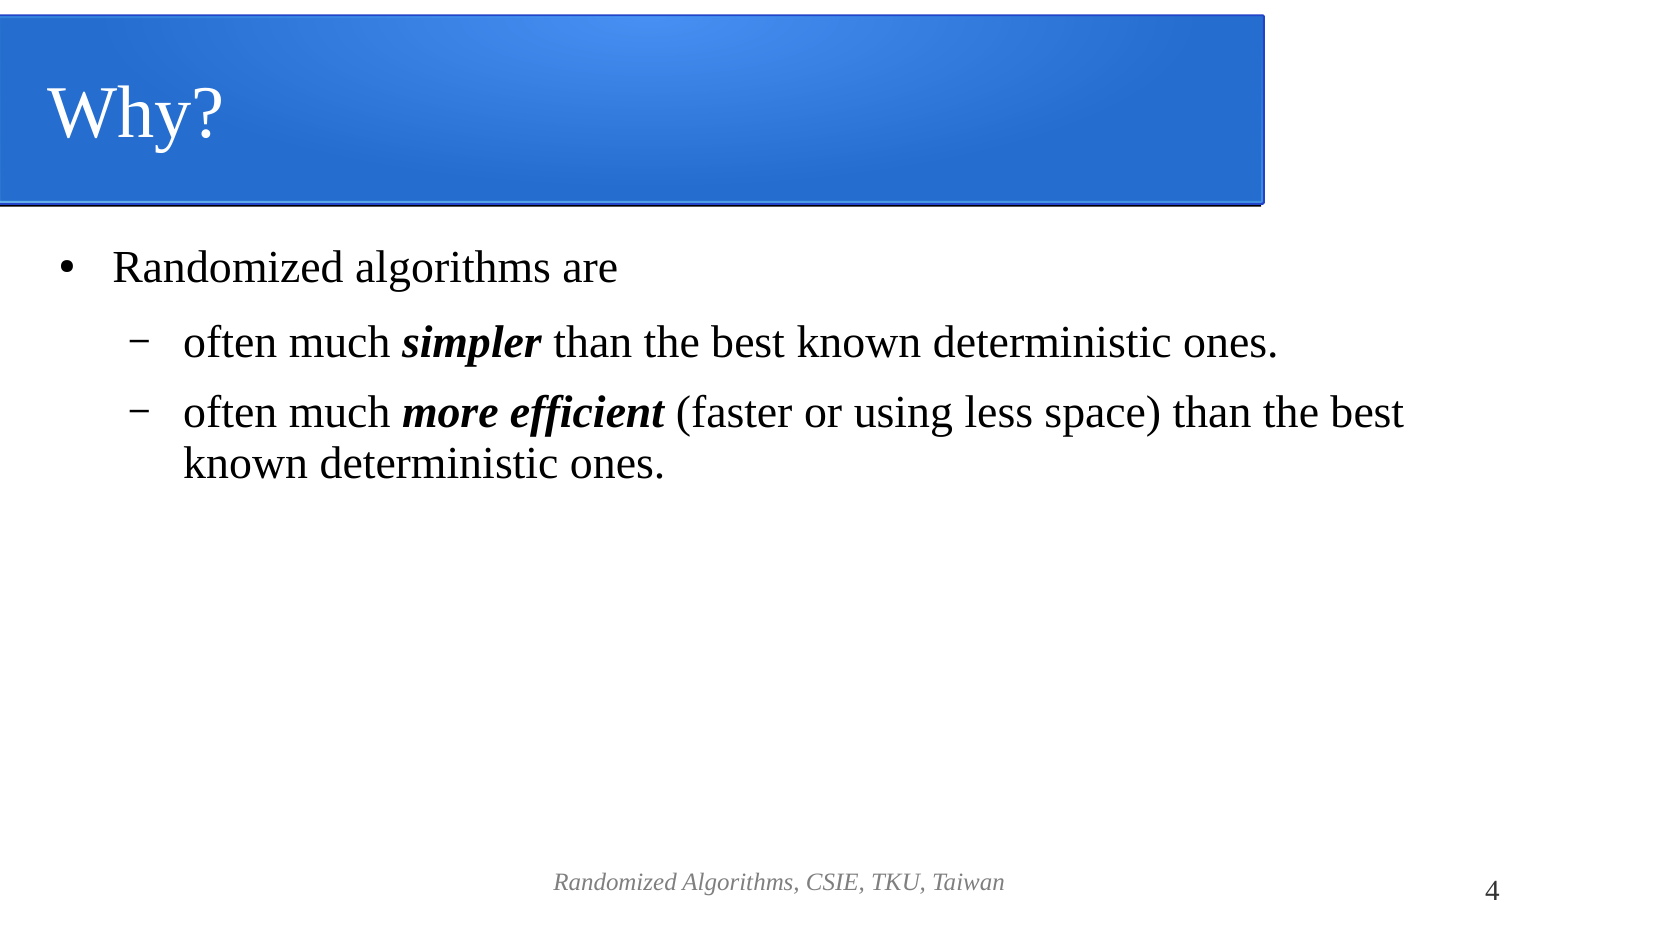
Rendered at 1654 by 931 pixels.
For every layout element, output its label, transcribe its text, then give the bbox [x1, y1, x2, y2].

title Why? [47, 35, 1199, 189]
list Randomized algorithms are often much simpler than the best known deterministic ones. often much more efficient (faster or using less space) than the best known deterministic ones. [41, 242, 1530, 782]
